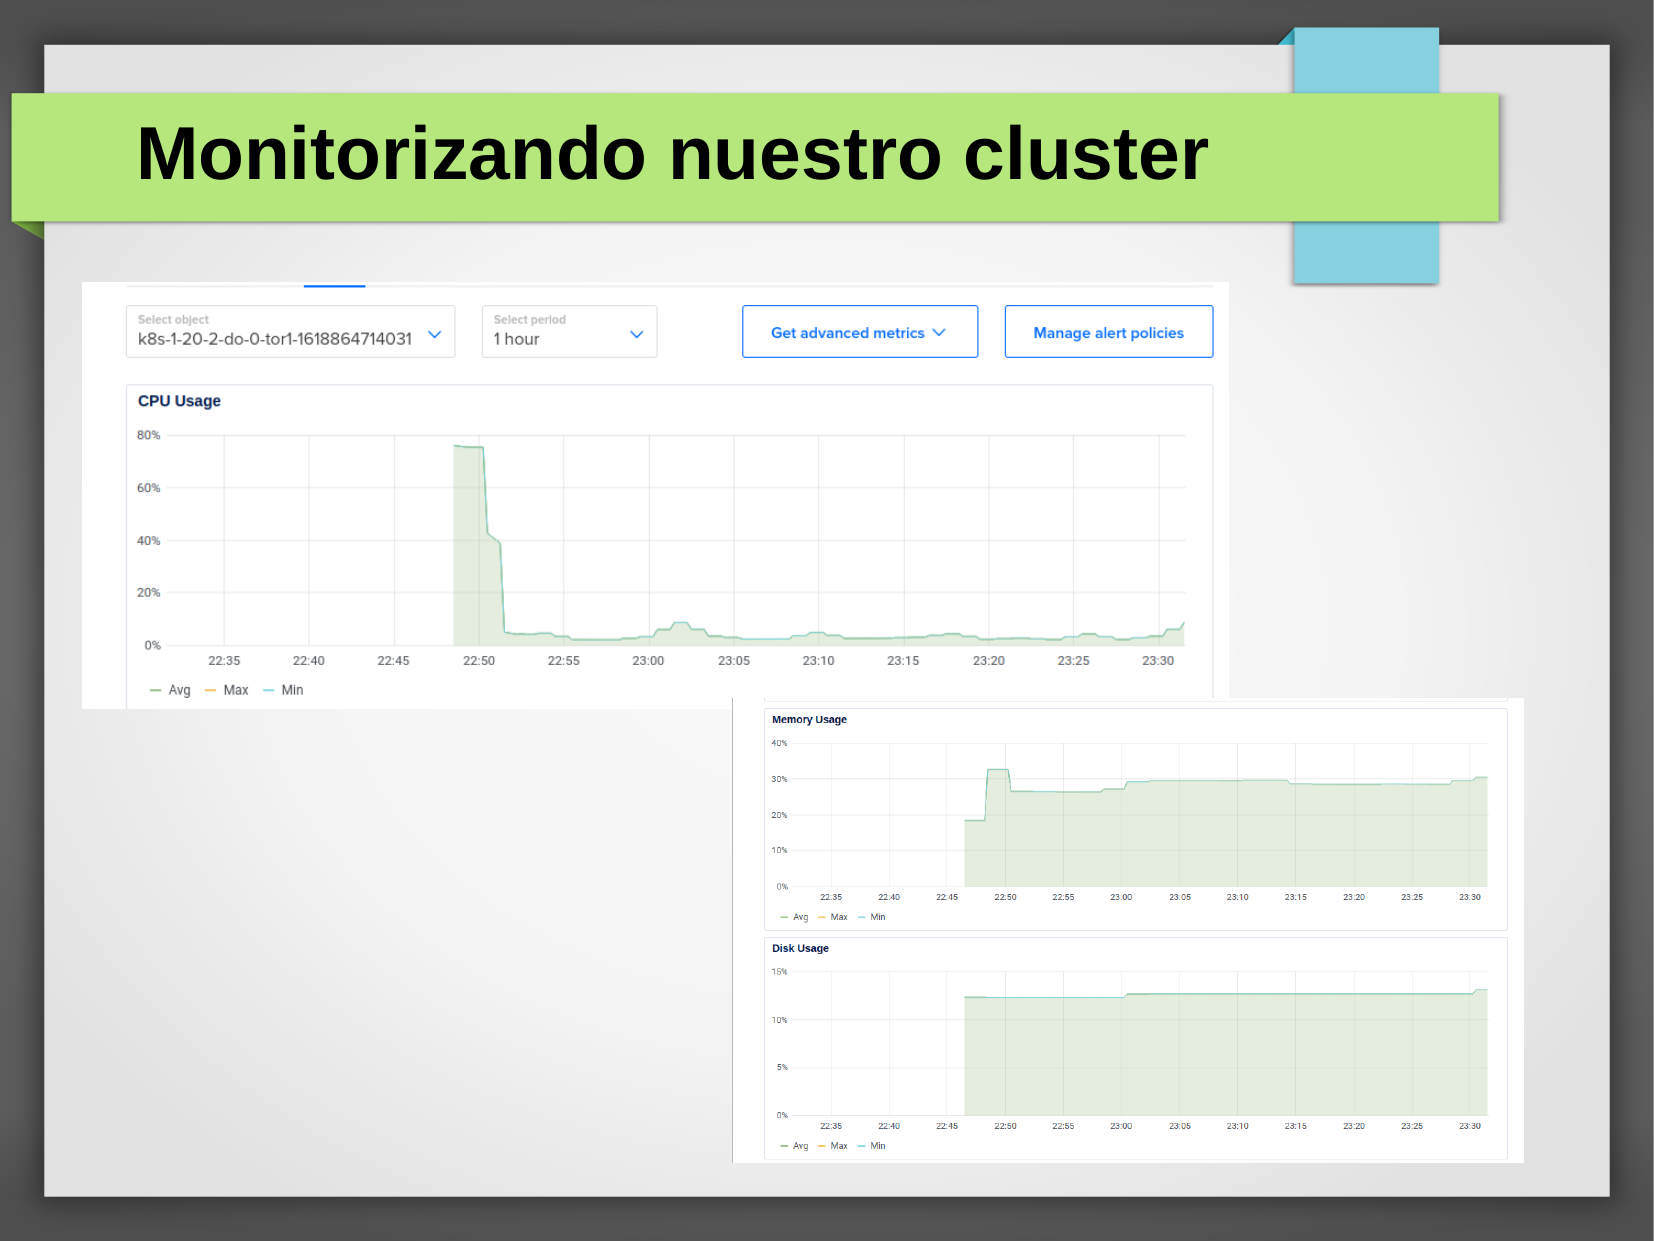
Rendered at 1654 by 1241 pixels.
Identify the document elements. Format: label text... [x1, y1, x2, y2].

title Monitorizando nuestro cluster [82, 94, 1264, 213]
picture [0, 0, 1654, 1241]
